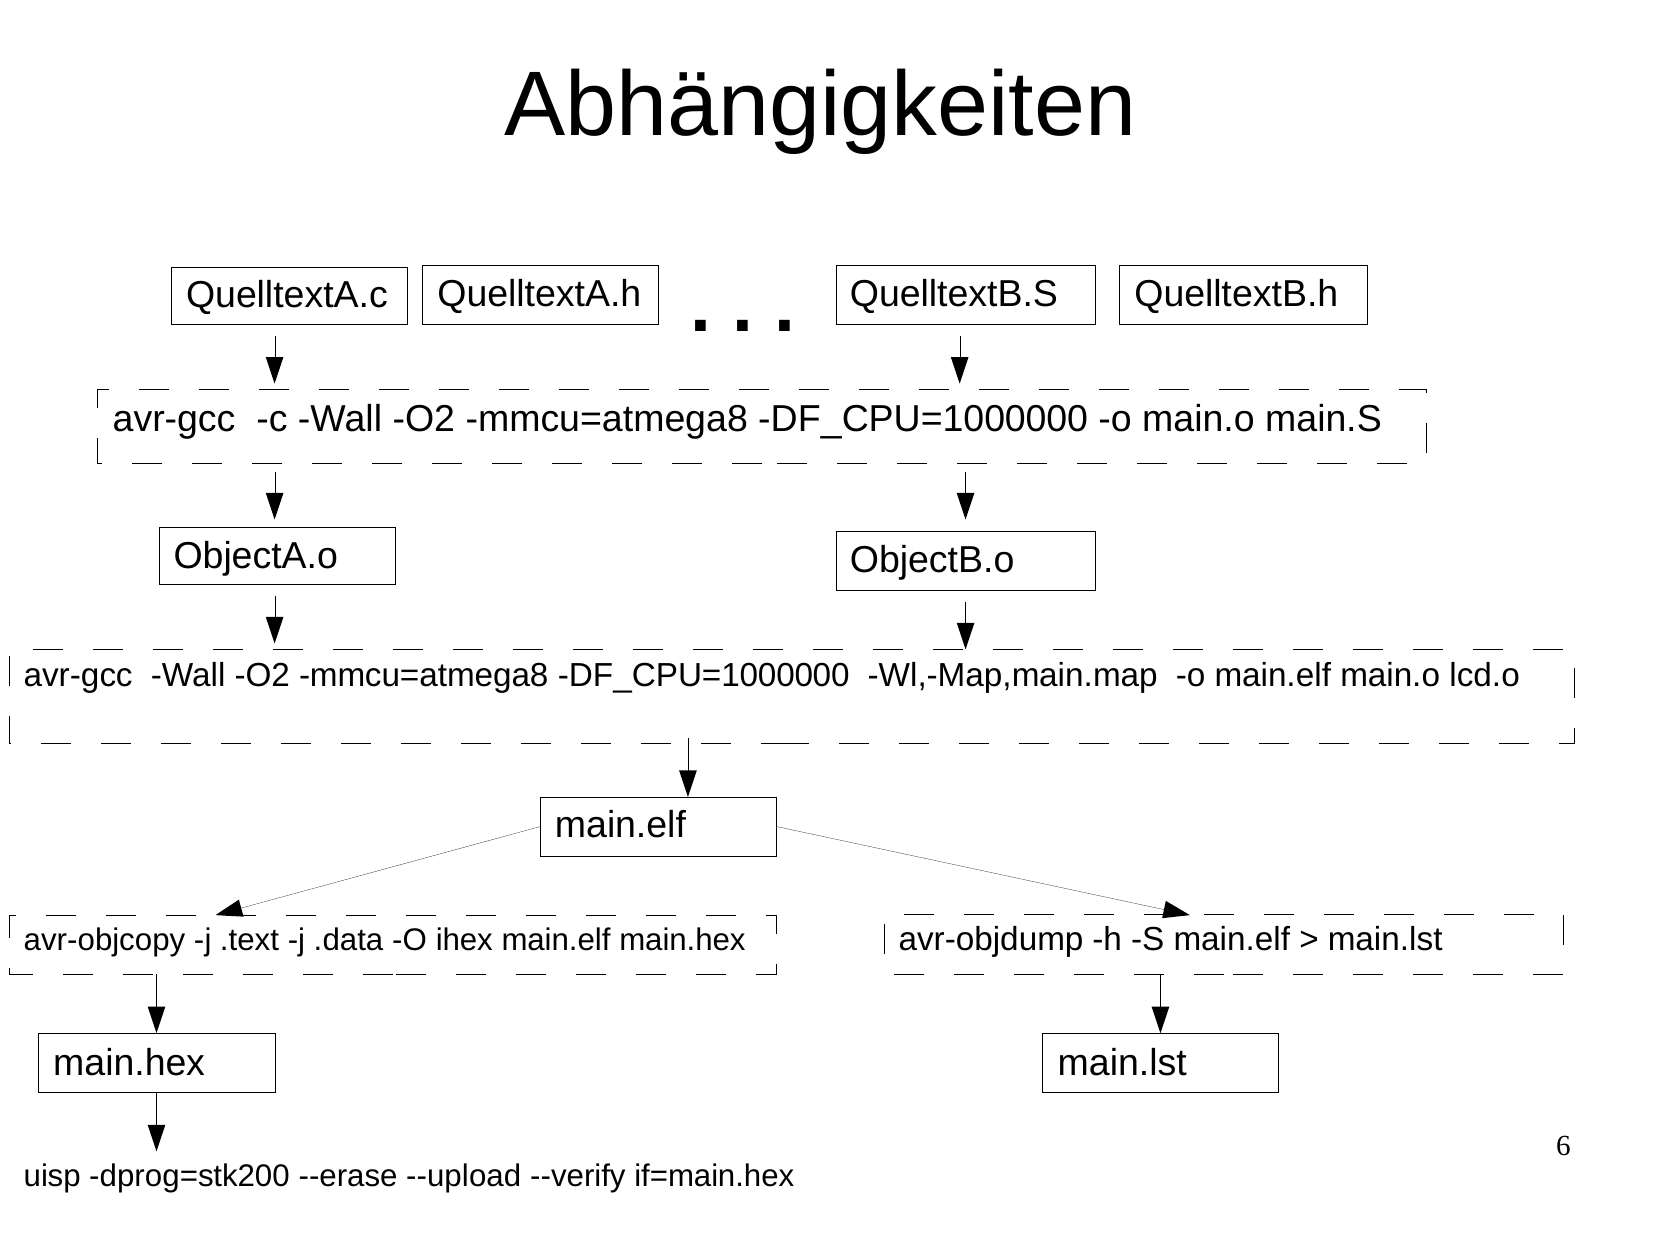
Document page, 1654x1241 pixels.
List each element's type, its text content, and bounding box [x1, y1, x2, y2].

title Abhängigkeiten [76, 0, 1565, 208]
chart [0, 230, 1654, 1207]
